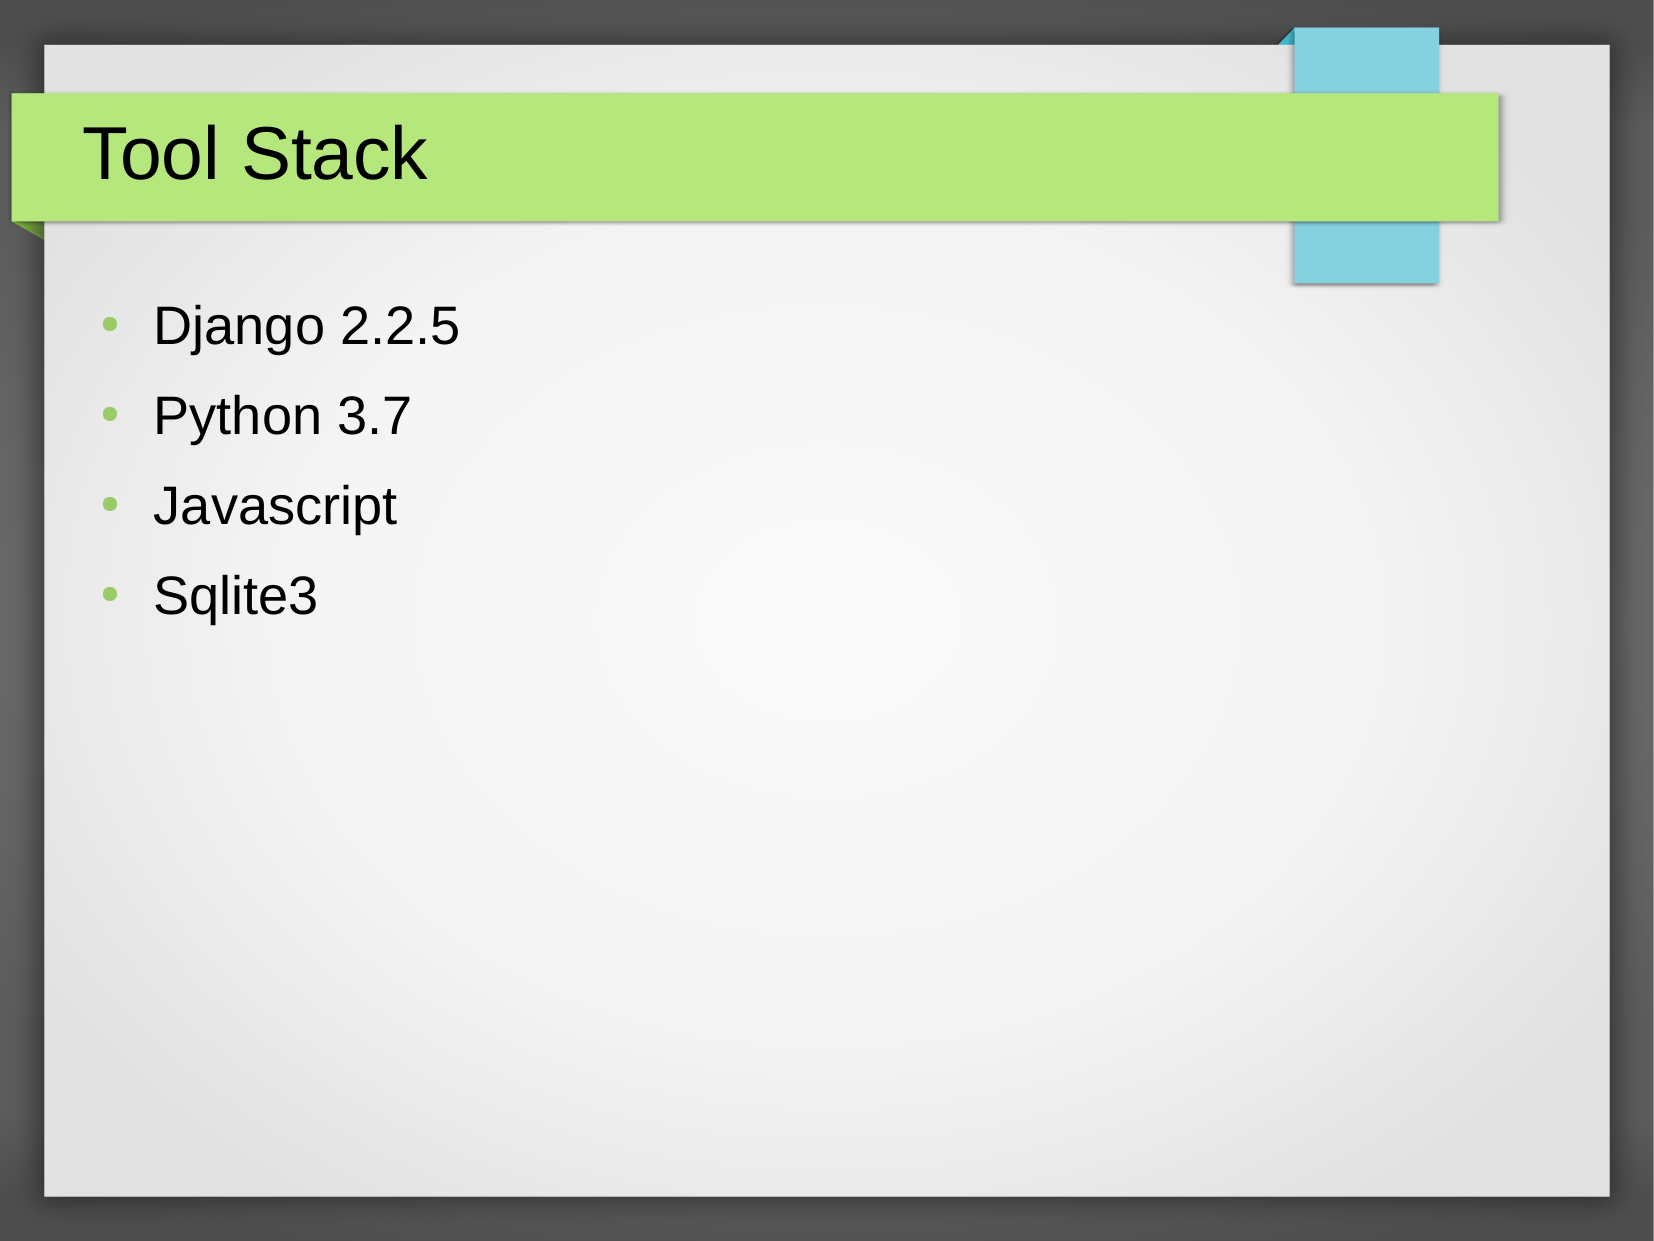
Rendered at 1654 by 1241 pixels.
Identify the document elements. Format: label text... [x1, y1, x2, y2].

list Django 2.2.5 Python 3.7 Javascript Sqlite3 [82, 295, 1571, 1015]
title Tool Stack [82, 94, 1264, 213]
picture [0, 0, 1654, 1241]
